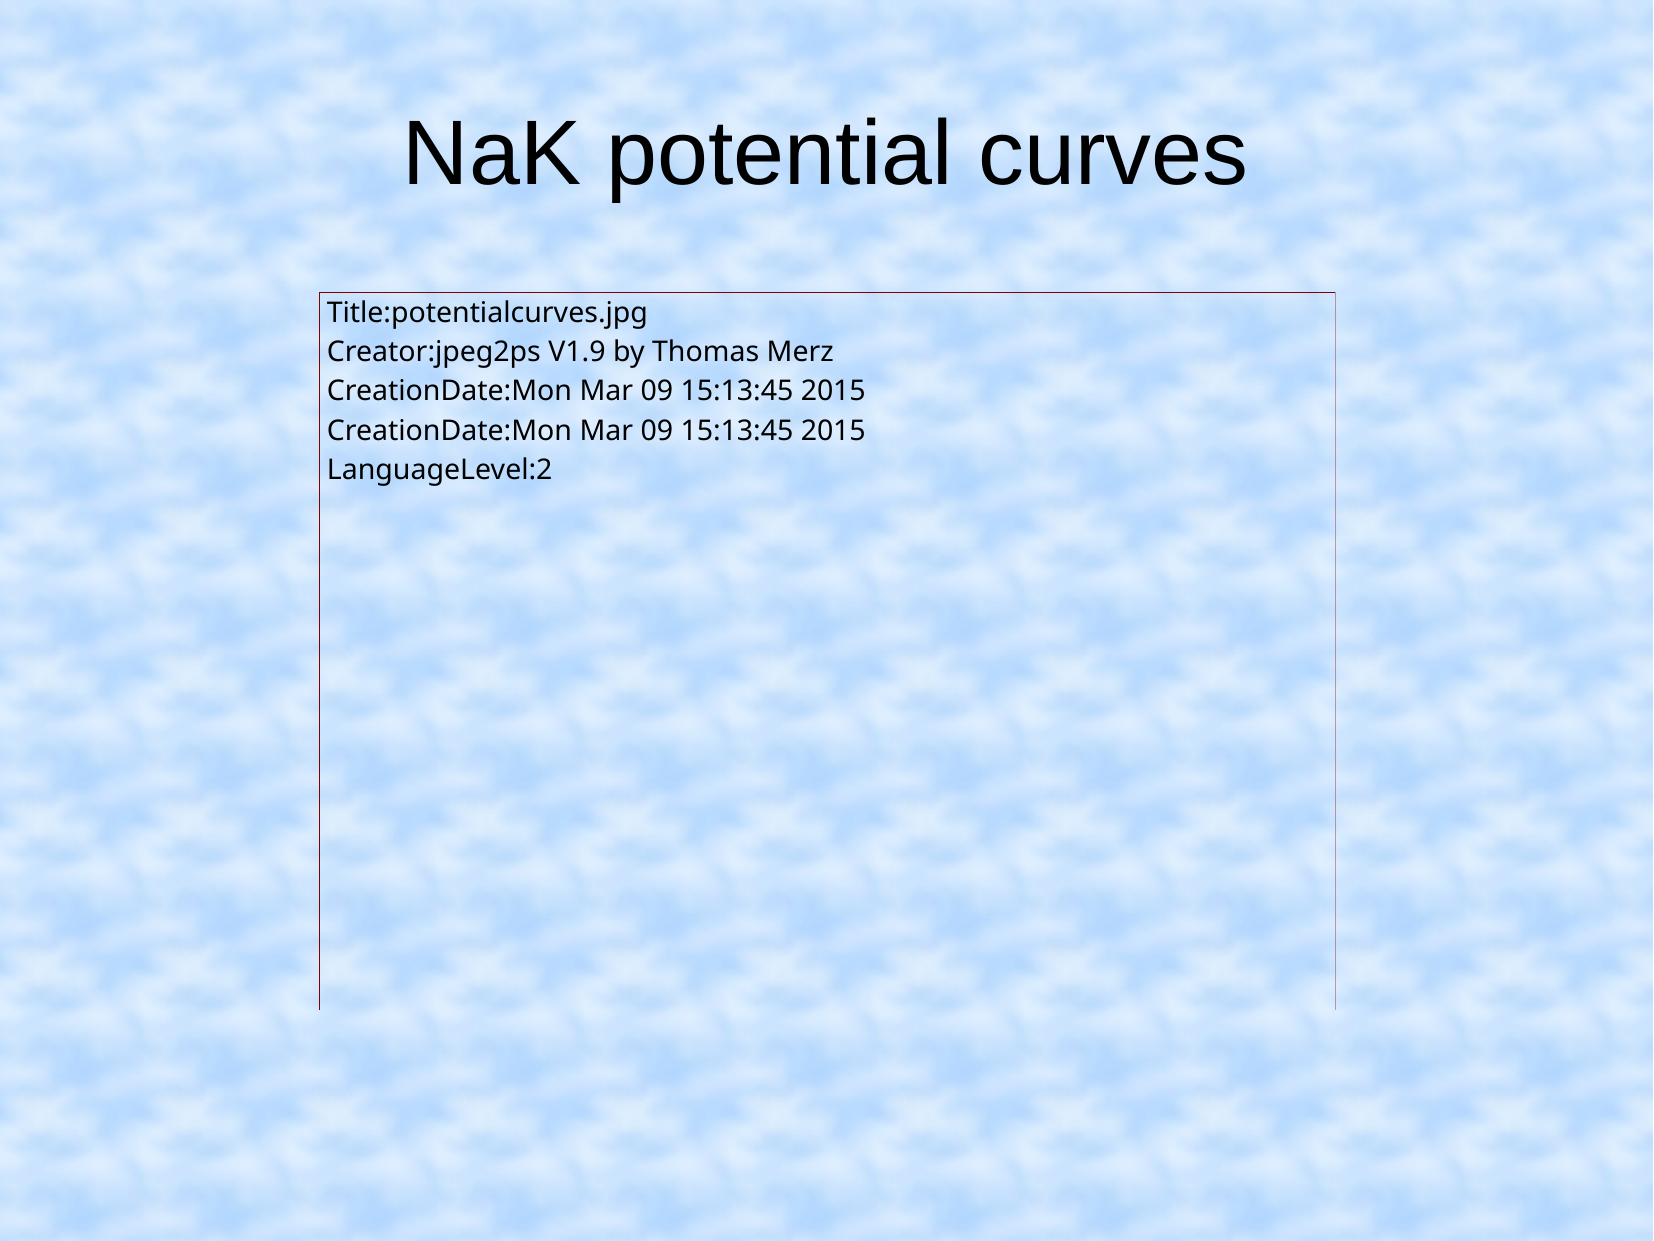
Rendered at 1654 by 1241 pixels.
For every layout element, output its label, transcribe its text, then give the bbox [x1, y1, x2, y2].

picture [0, 0, 1654, 1241]
title NaK potential curves [82, 49, 1571, 257]
